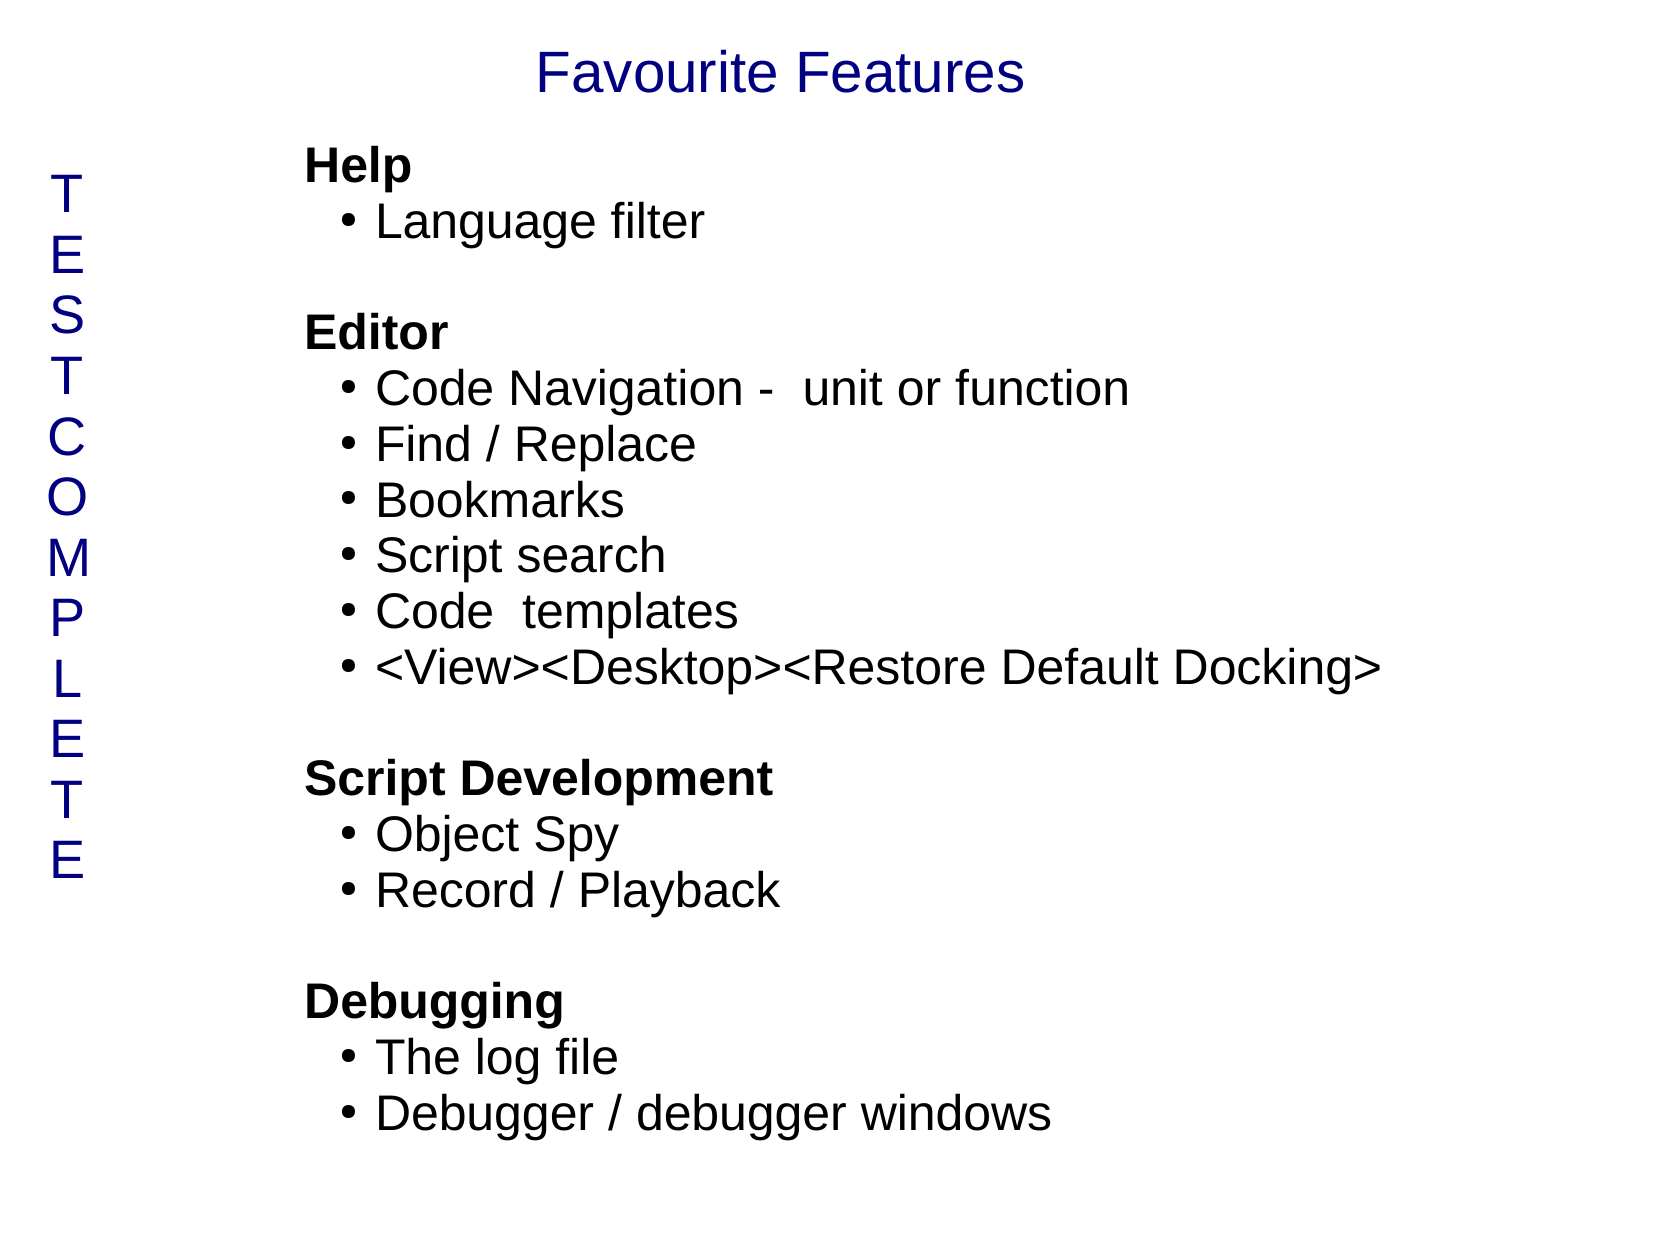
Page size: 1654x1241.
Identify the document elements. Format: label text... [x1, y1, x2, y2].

text_box Favourite Features [520, 32, 1041, 113]
text_box Help Language filter Editor Code Navigation - unit or function Find / Replace Bookmarks Script search Code templates <View><Desktop><Restore Default Docking> Script Development Object Spy Record / Playback Debugging The log file Debugger / debugger windows [289, 129, 1483, 1241]
text_box T ESTCOMPLETE [32, 156, 103, 898]
